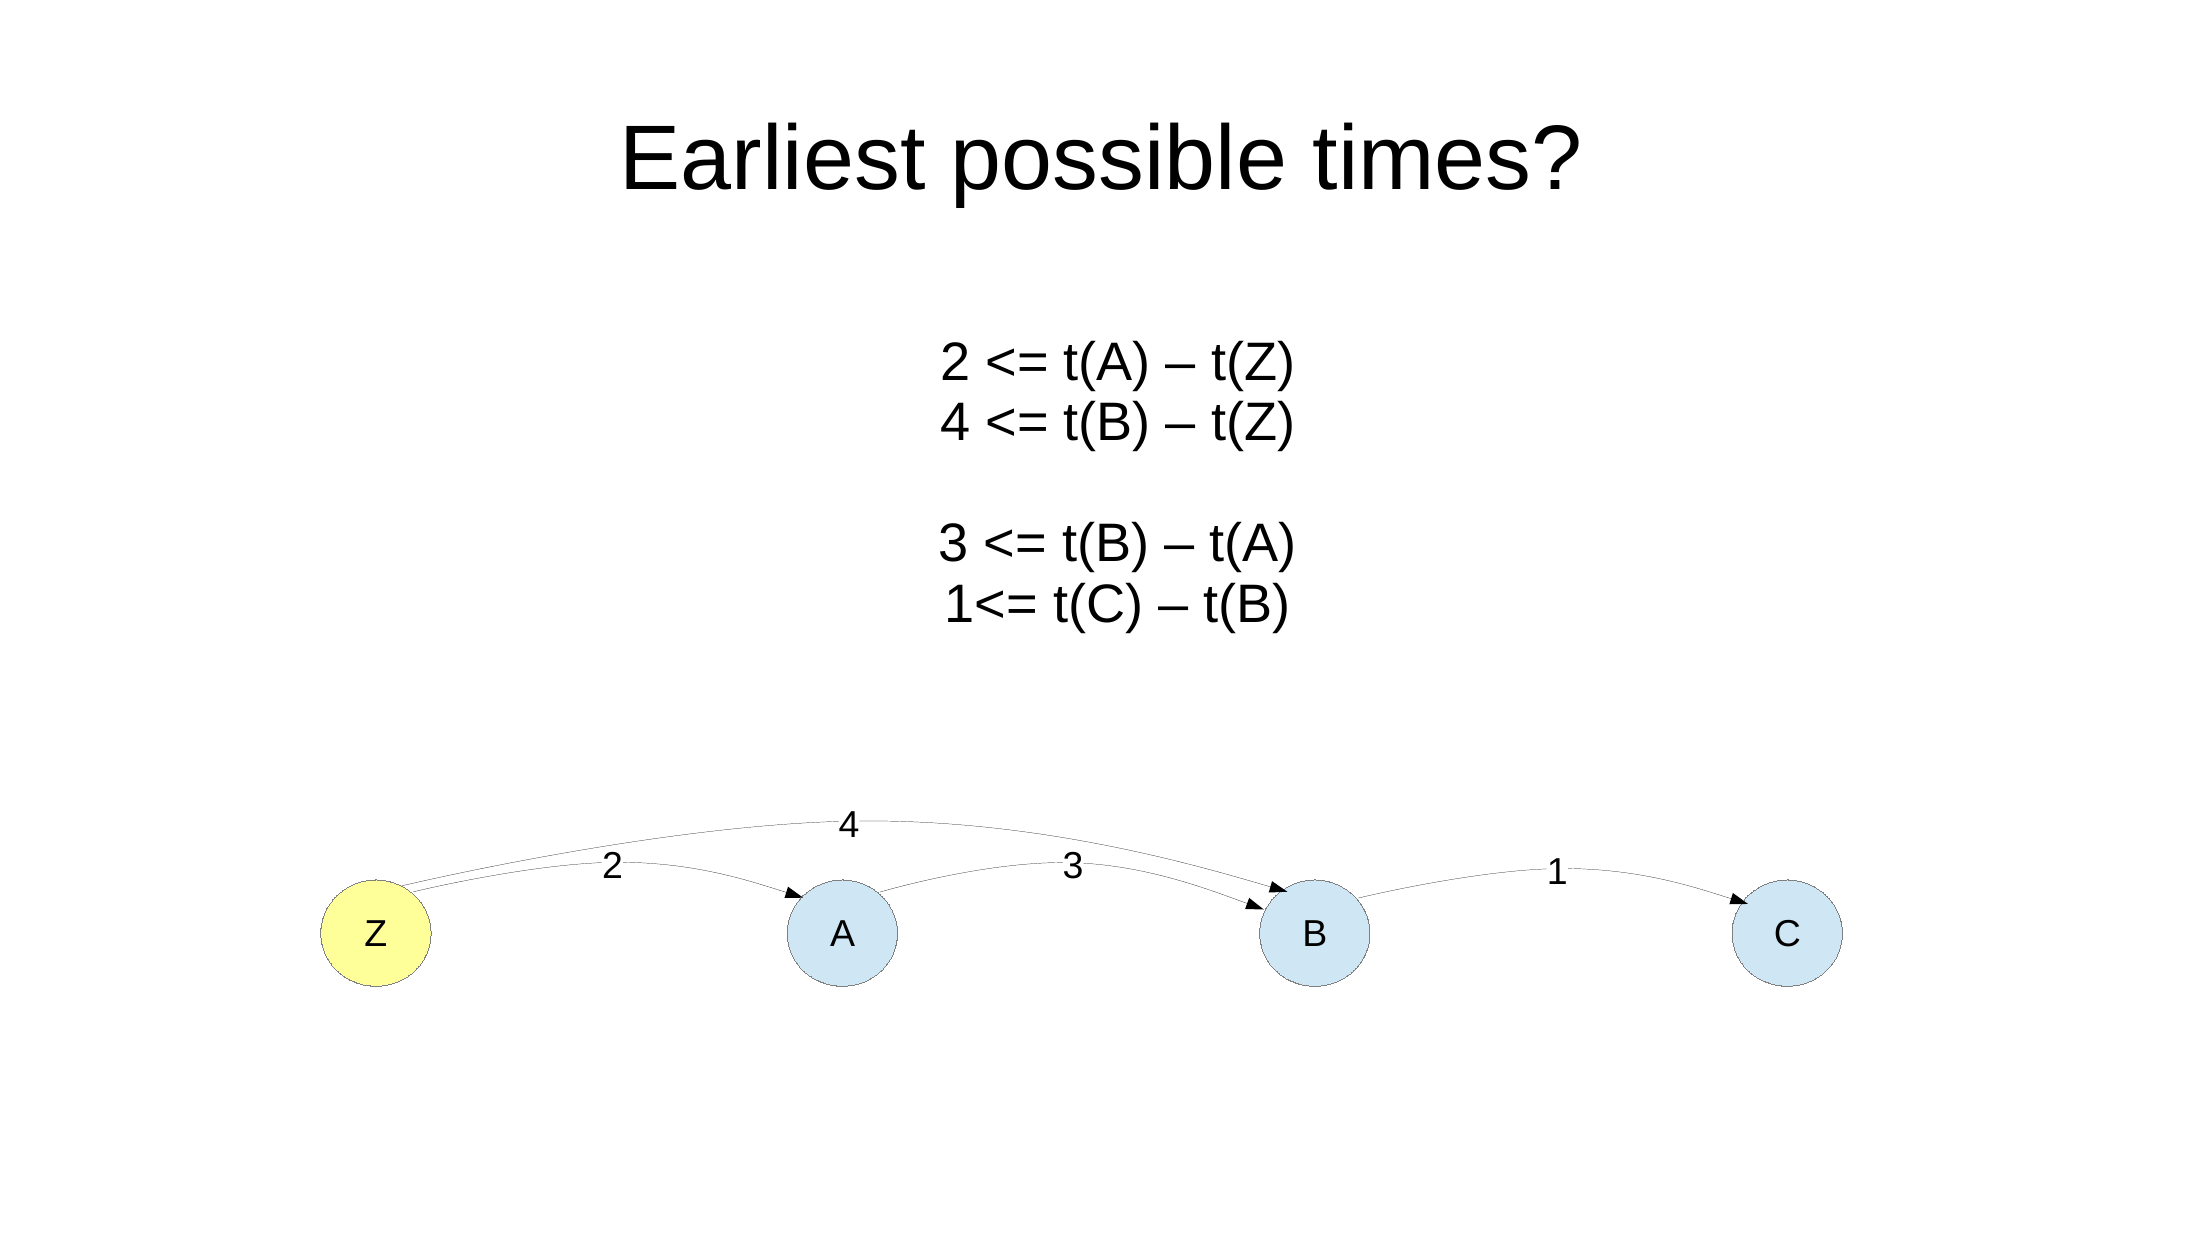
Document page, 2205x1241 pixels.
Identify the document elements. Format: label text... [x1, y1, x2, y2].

text_box 4 [838, 803, 860, 846]
text_box 2 <= t(A) – t(Z) 4 <= t(B) – t(Z) 3 <= t(B) – t(A) 1<= t(C) – t(B) [425, 256, 1811, 709]
text_box 3 [1062, 844, 1084, 887]
text_box 2 [602, 844, 623, 887]
text_box C [1732, 879, 1843, 987]
text_box A [787, 879, 898, 987]
title Earliest possible times? [110, 49, 2095, 257]
text_box 1 [1546, 850, 1568, 893]
text_box Z [320, 879, 432, 987]
text_box B [1259, 879, 1370, 987]
